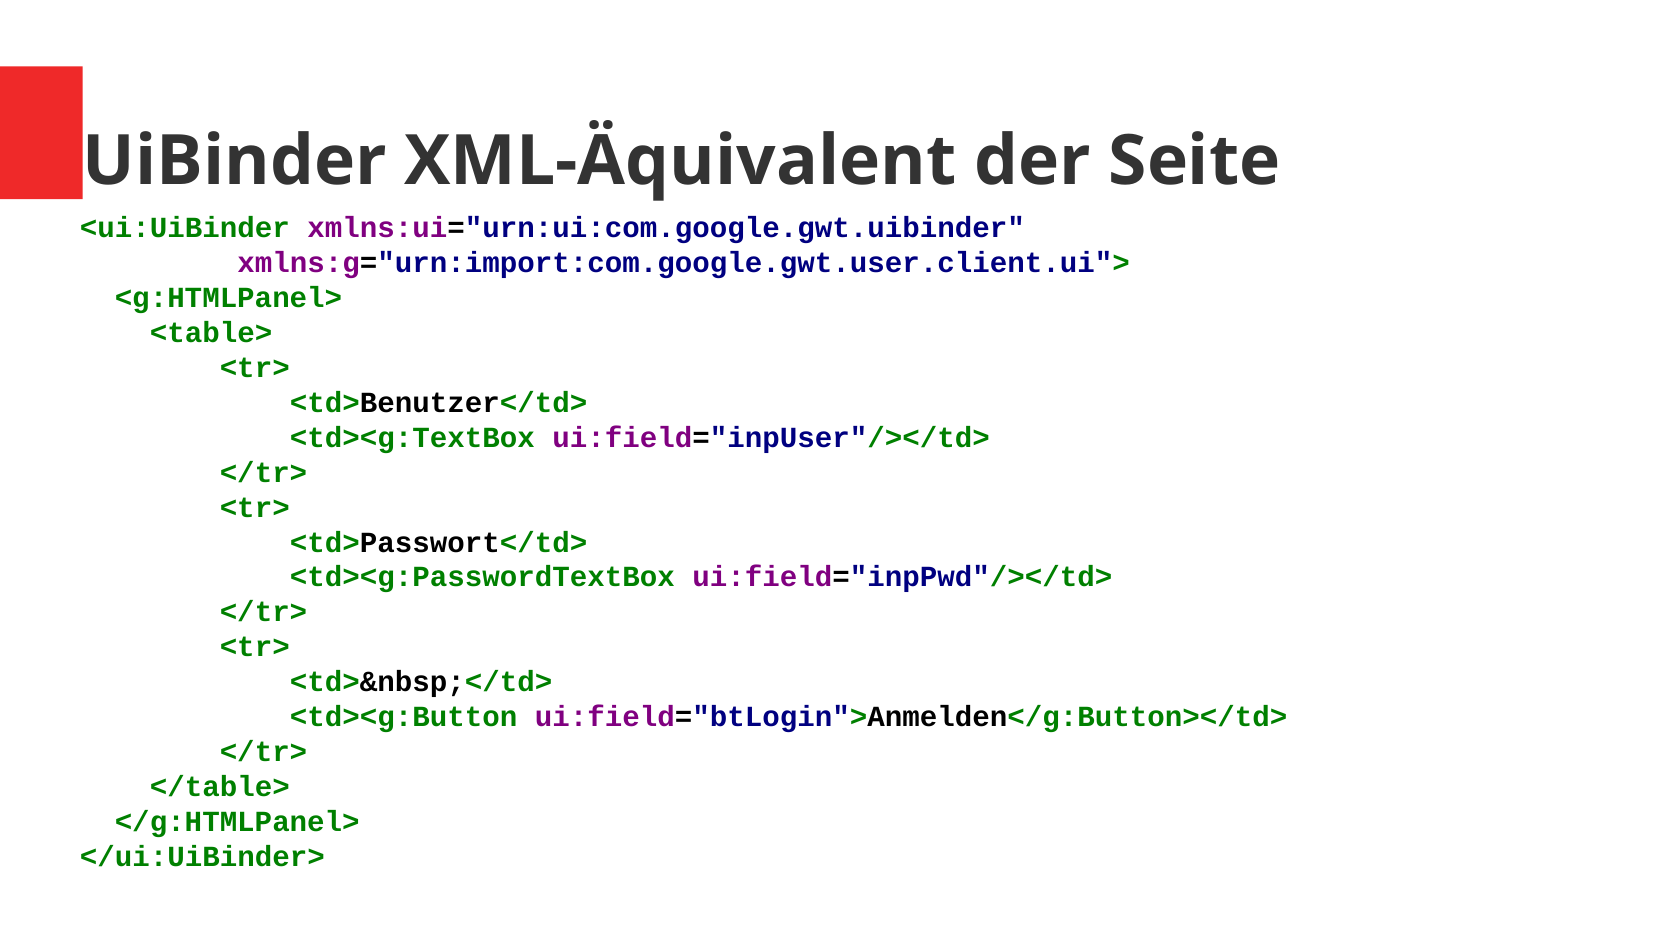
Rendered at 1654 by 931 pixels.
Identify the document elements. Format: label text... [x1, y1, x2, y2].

text_box <ui:UiBinder xmlns:ui="urn:ui:com.google.gwt.uibinder" xmlns:g="urn:import:com.google.gwt.user.client.ui"> <g:HTMLPanel> <table> <tr> <td>Benutzer</td> <td><g:TextBox ui:field="inpUser"/></td> </tr> <tr> <td>Passwort</td> <td><g:PasswordTextBox ui:field="inpPwd"/></td> </tr> <tr> <td>&nbsp;</td> <td><g:Button ui:field="btLogin">Anmelden</g:Button></td> </tr> </table> </g:HTMLPanel> </ui:UiBinder> [65, 200, 1602, 880]
title UiBinder XML-Äquivalent der Seite [82, 14, 1571, 200]
